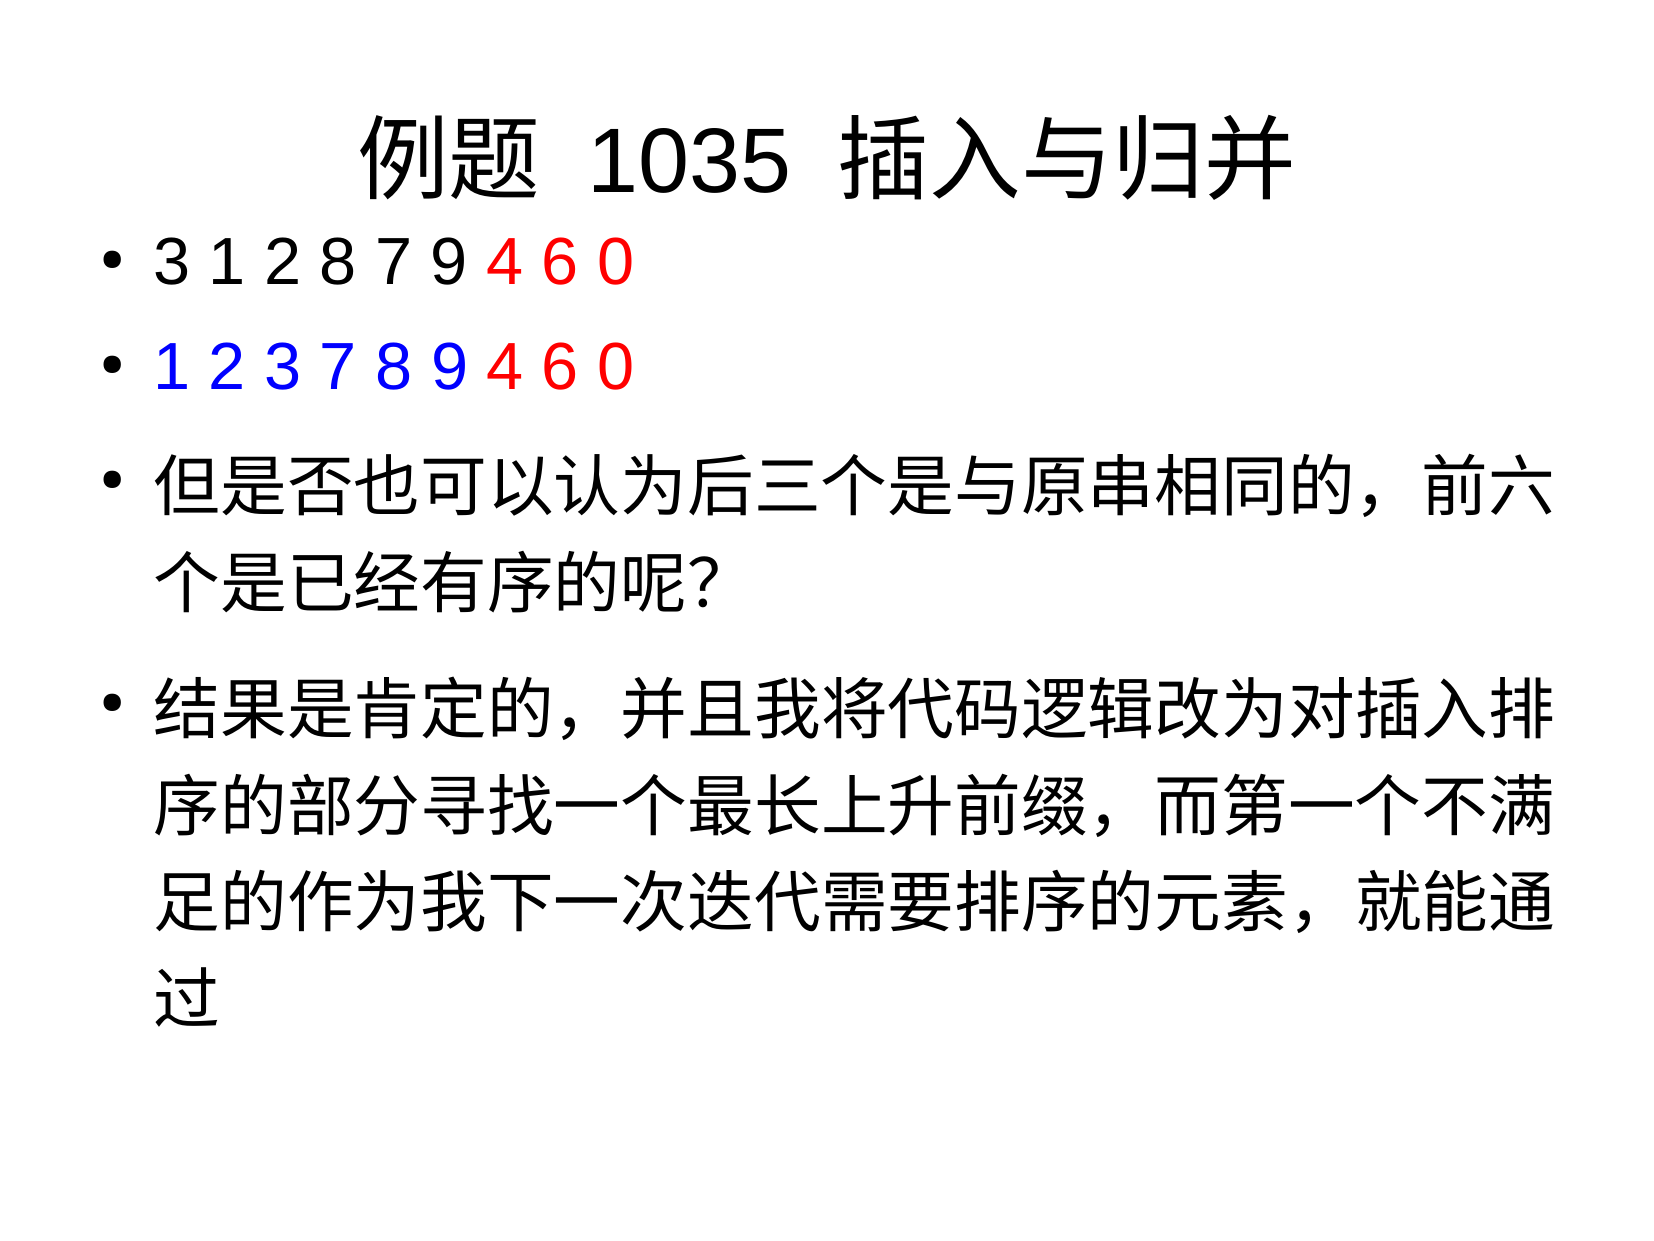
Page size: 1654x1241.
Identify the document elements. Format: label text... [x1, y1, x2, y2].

title 例题 1035 插入与归并 [82, 49, 1571, 224]
list 3 1 2 8 7 9 4 6 0 1 2 3 7 8 9 4 6 0 但是否也可以认为后三个是与原串相同的，前六个是已经有序的呢？ 结果是肯定的，并且我将代码逻辑改为对插入排序的部分寻找一个最长上升前缀，而第一个不满足的作为我下一次迭代需要排序的元素，就能通过 [82, 224, 1571, 1205]
